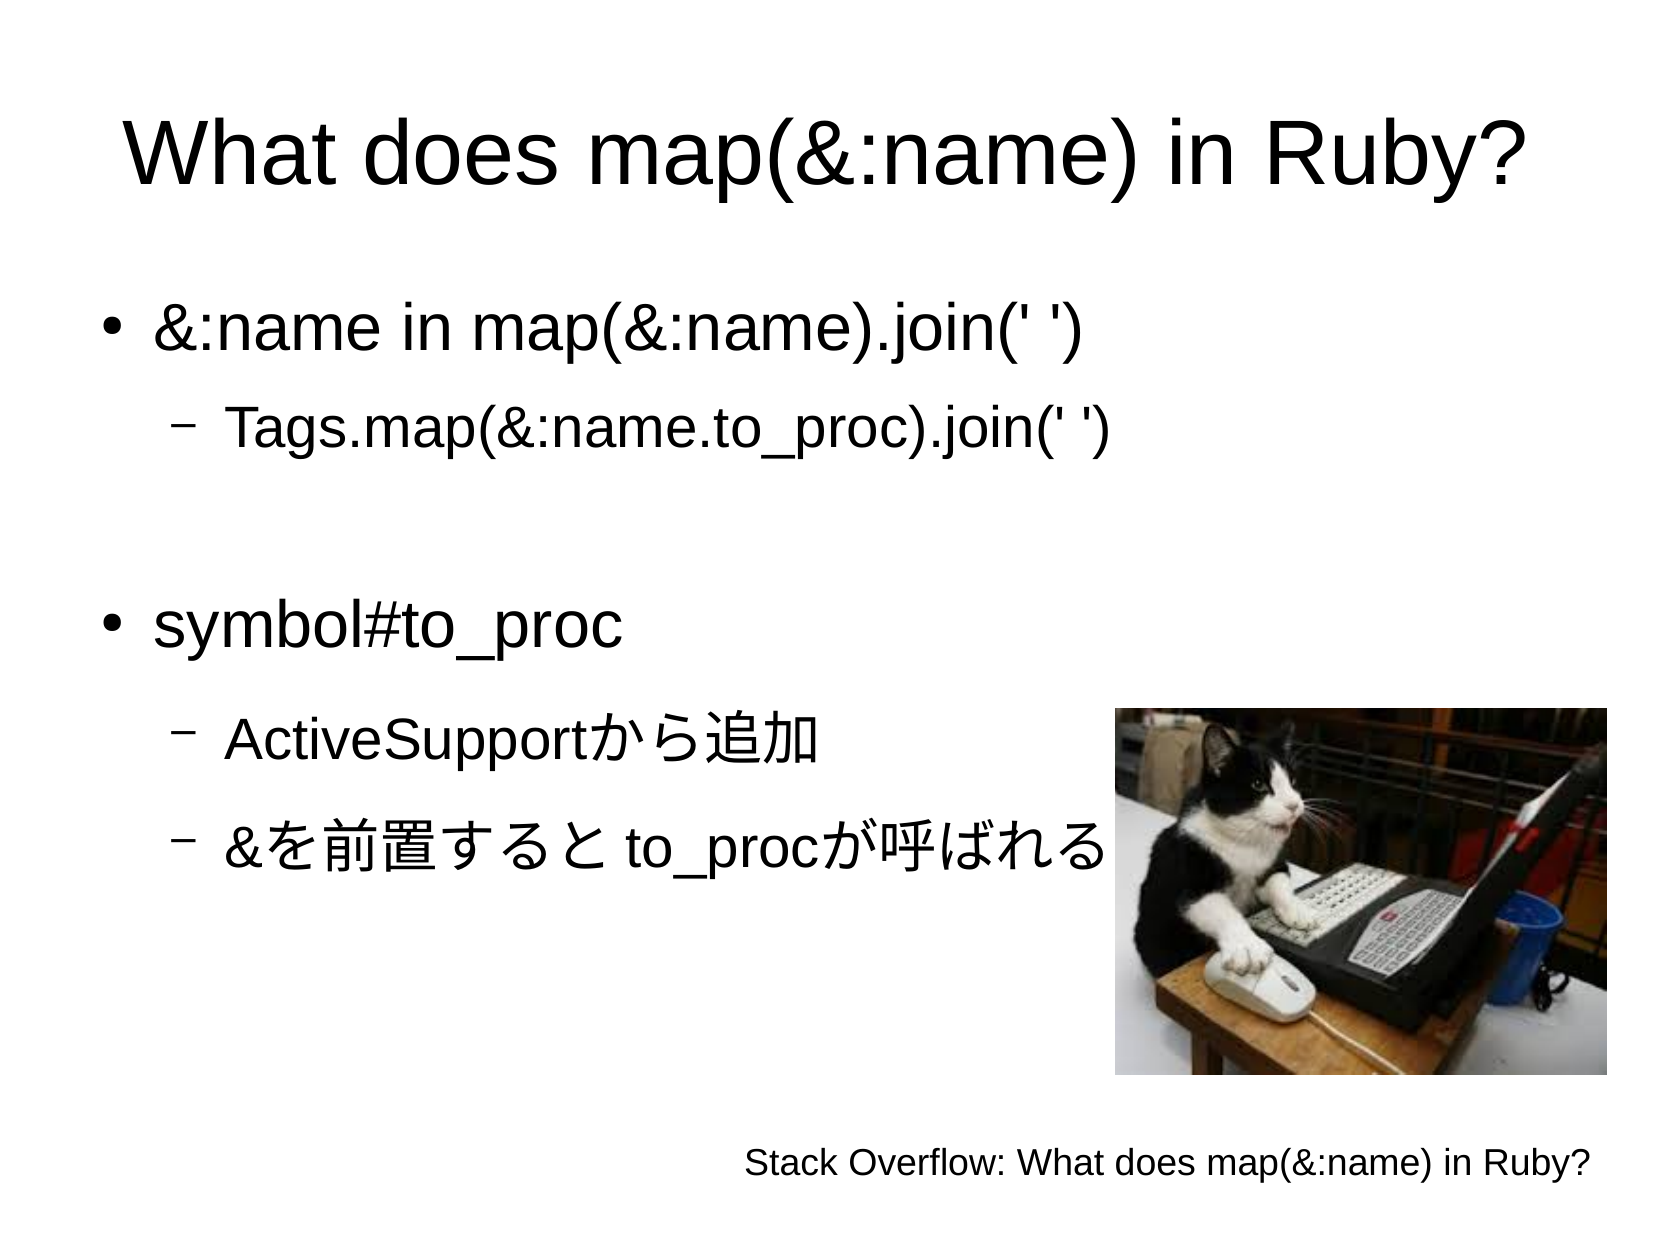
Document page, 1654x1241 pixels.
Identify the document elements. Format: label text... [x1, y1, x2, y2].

list &:name in map(&:name).join(' ') Tags.map(&:name.to_proc).join(' ') symbol#to_proc ActiveSupportから追加 &を前置すると to_procが呼ばれる [82, 290, 1571, 1010]
picture [1115, 708, 1607, 1075]
title What does map(&:name) in Ruby? [82, 49, 1571, 257]
text_box Stack Overflow: What does map(&:name) in Ruby? [729, 1133, 1607, 1191]
